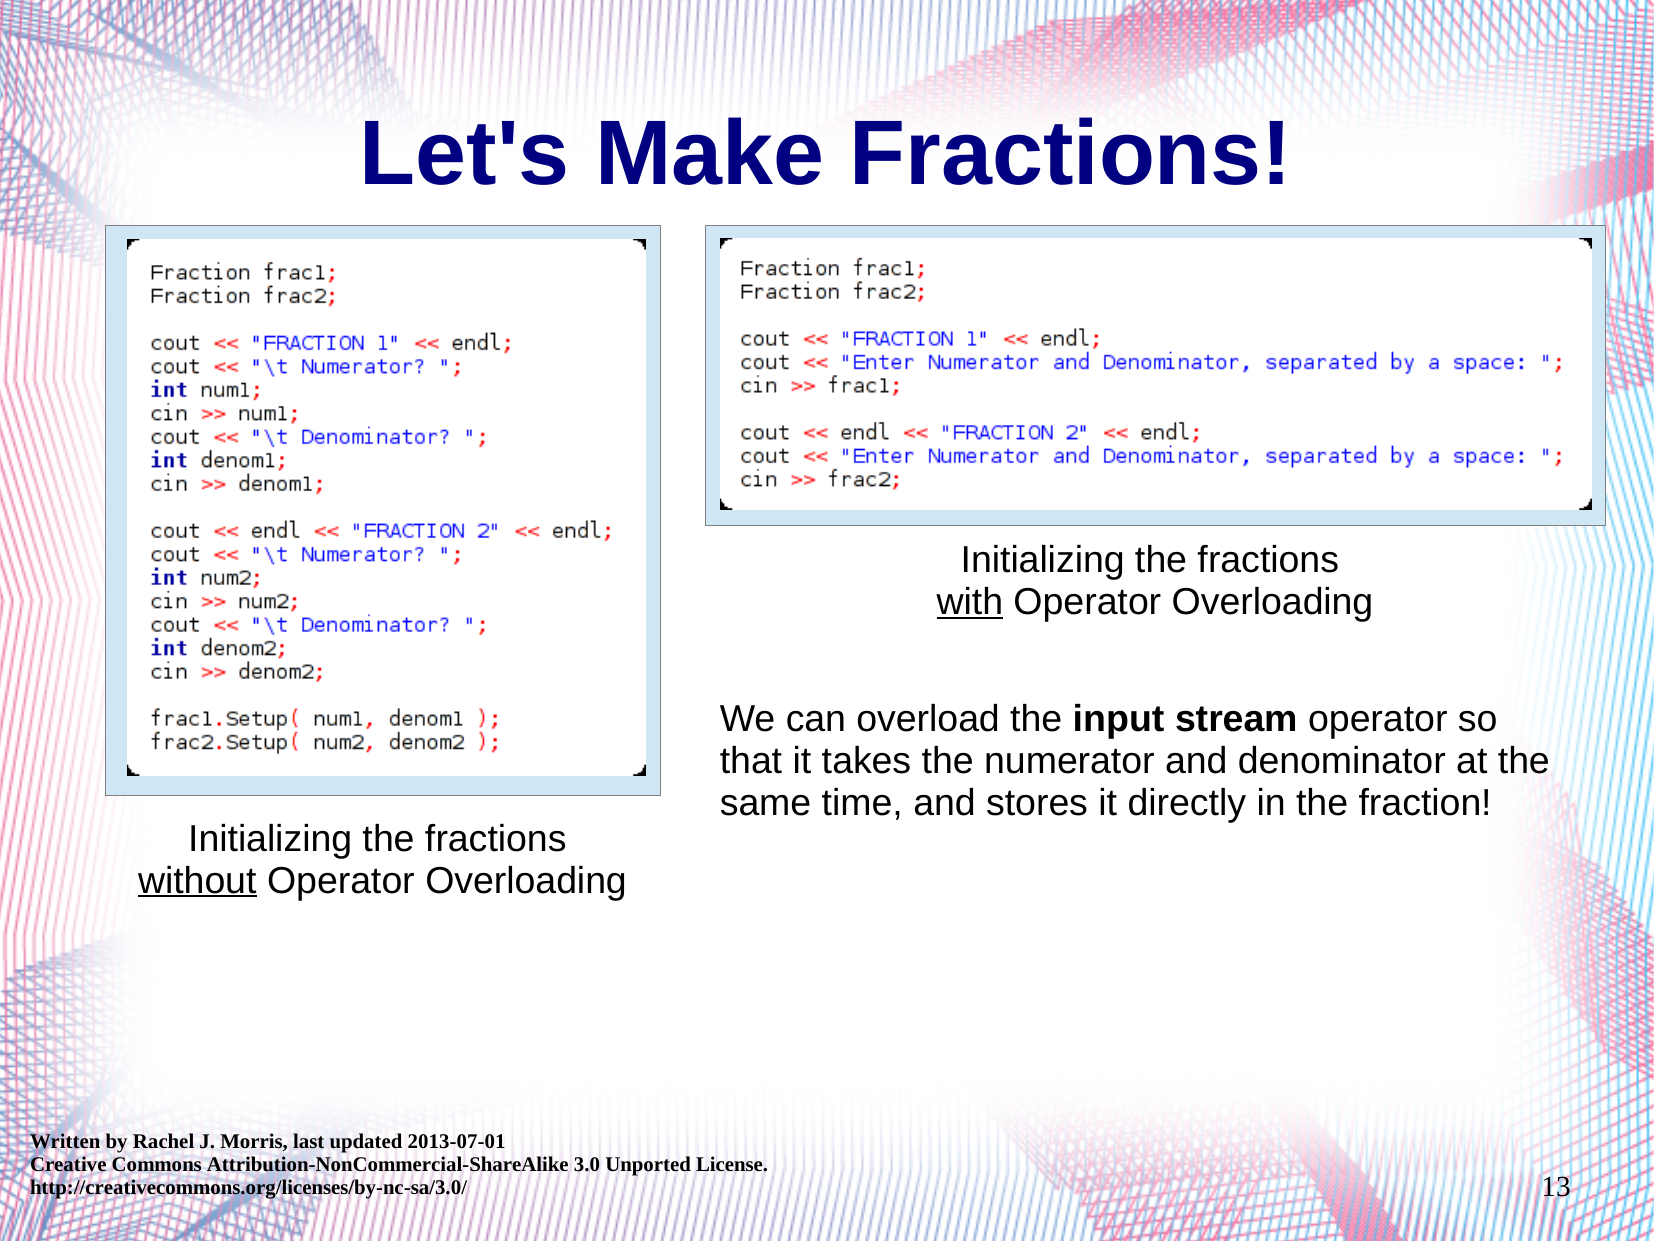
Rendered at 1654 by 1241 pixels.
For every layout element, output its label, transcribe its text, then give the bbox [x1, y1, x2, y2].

text_box Initializing the fractions with Operator Overloading [705, 531, 1606, 631]
title Let's Make Fractions! [82, 49, 1571, 257]
text_box [705, 225, 1606, 526]
text_box Initializing the fractions without Operator Overloading [105, 810, 661, 909]
text_box We can overload the input stream operator so that it takes the numerator and denominator at the same time, and stores it directly in the fraction! [705, 690, 1576, 831]
text_box [105, 257, 661, 796]
picture [0, 0, 1654, 1241]
